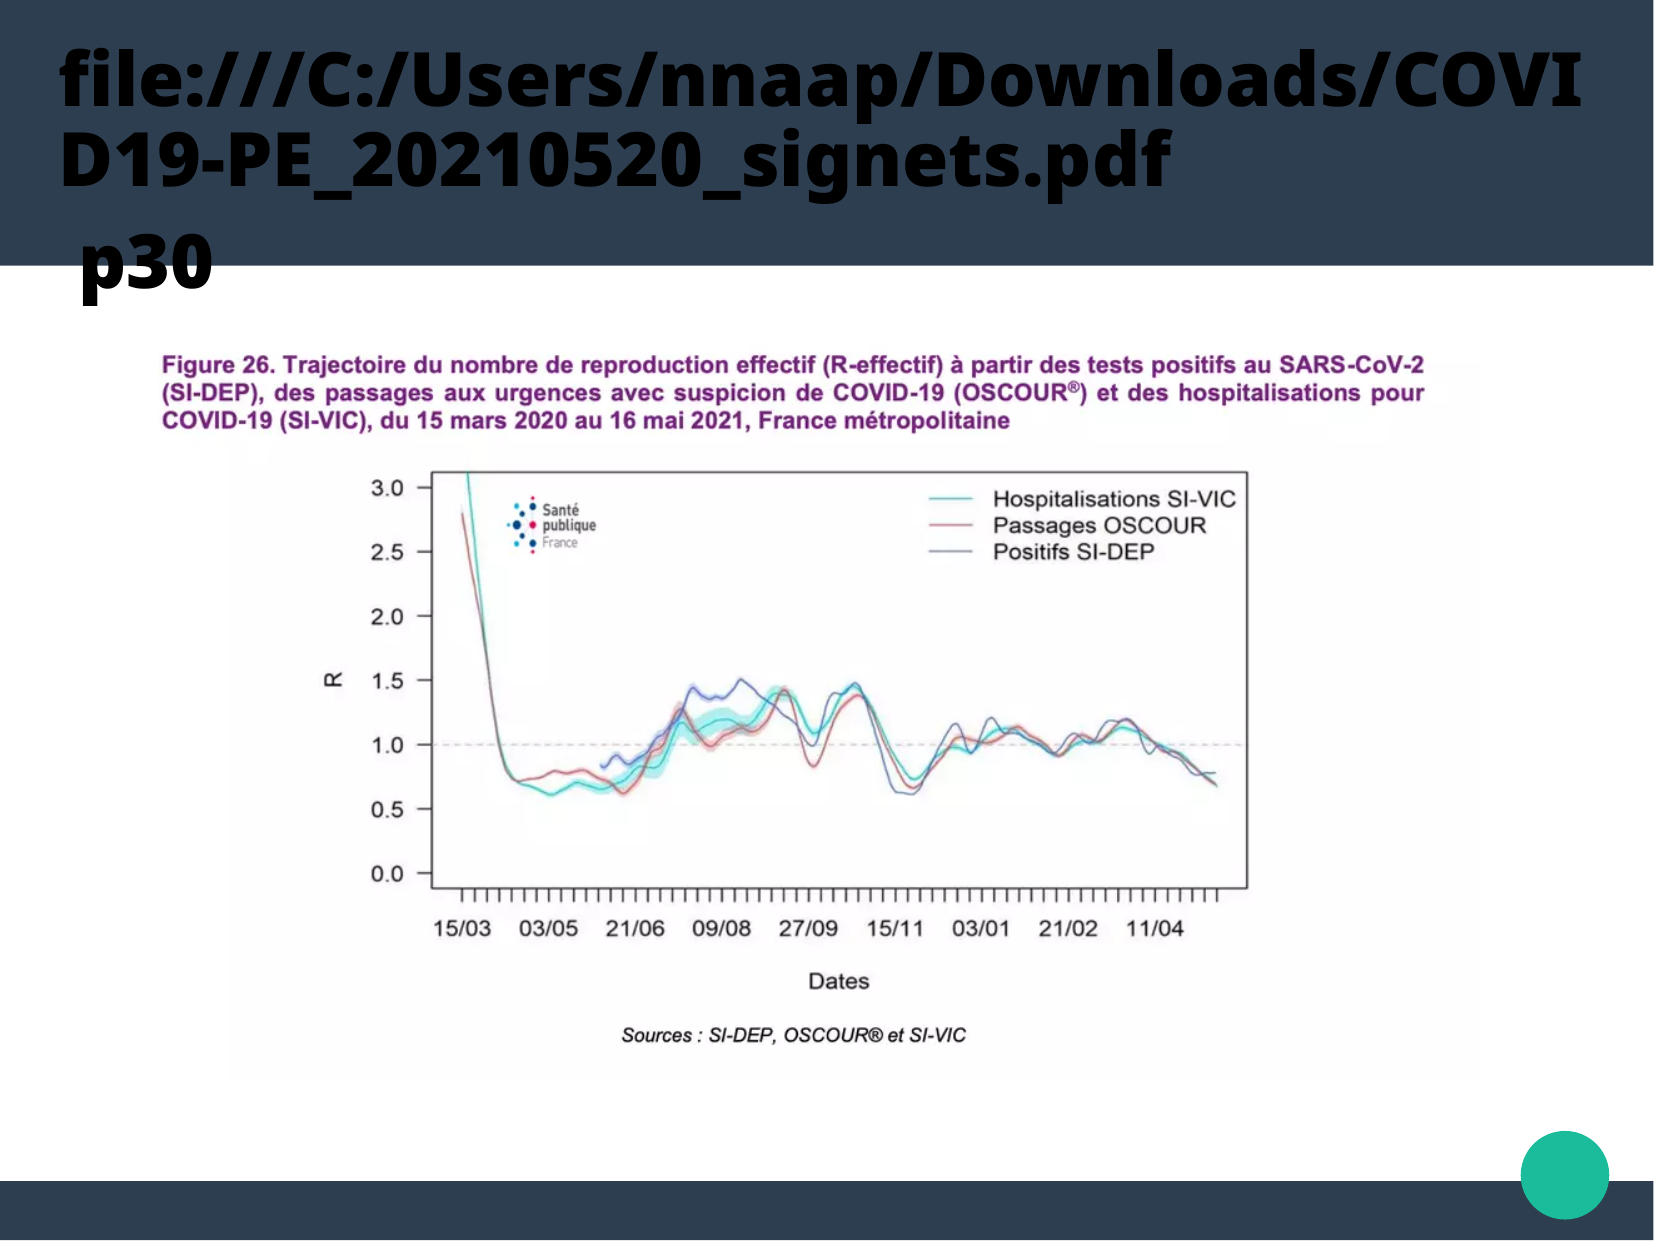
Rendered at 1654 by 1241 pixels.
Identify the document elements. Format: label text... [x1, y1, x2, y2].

picture [129, 324, 1480, 1080]
title file:///C:/Users/nnaap/Downloads/COVID19-PE_20210520_signets.pdf p30 [59, 49, 1595, 207]
